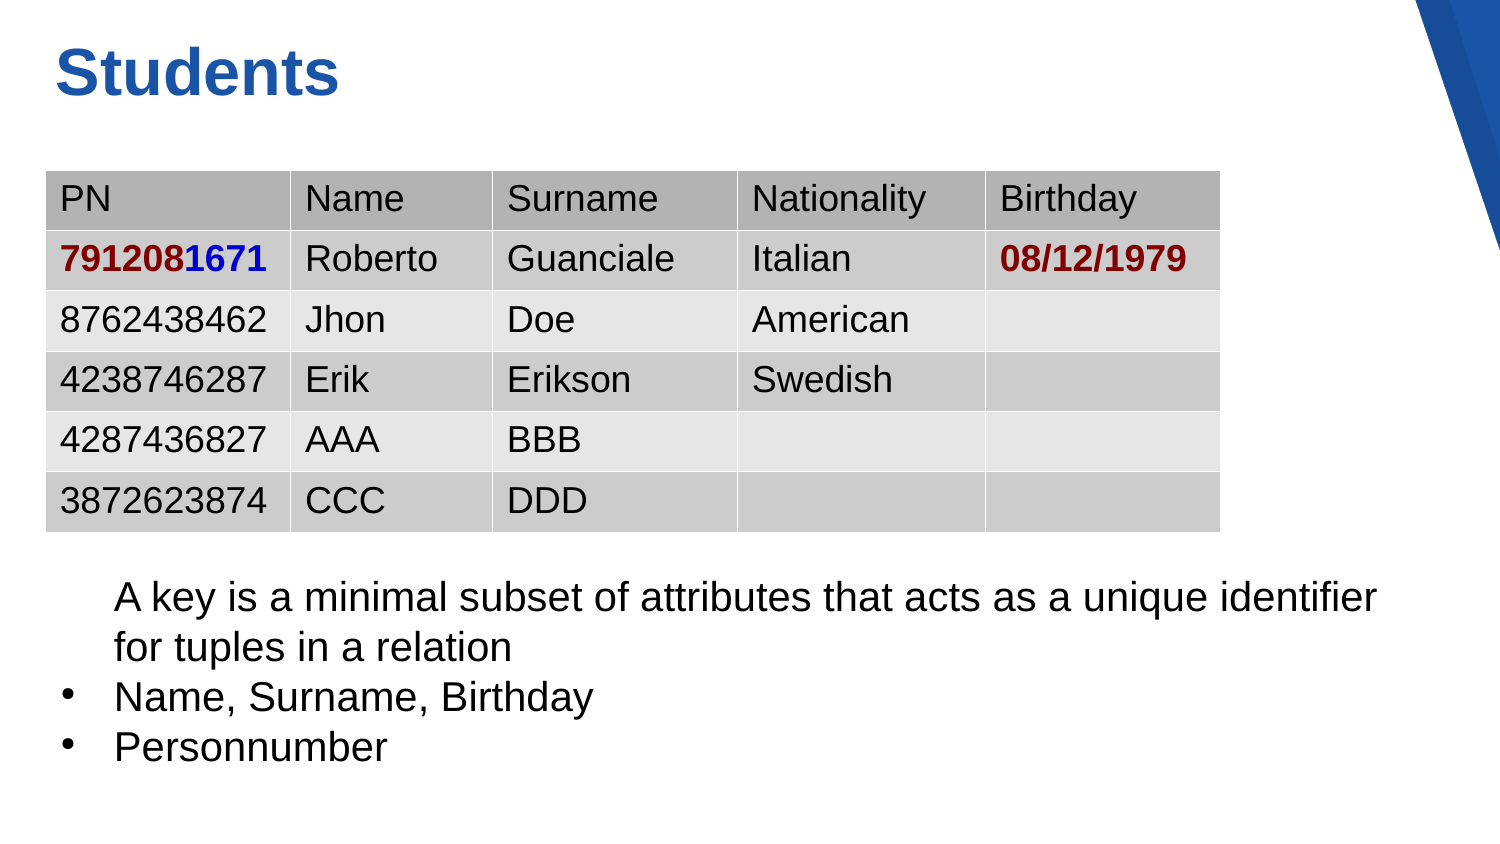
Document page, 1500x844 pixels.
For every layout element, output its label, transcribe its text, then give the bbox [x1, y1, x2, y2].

table_header PN [46, 171, 290, 230]
table_cell [738, 412, 985, 471]
table_cell AAA [291, 412, 492, 471]
table_cell CCC [291, 472, 492, 532]
table_cell 3872623874 [46, 472, 290, 532]
table_cell [986, 352, 1220, 411]
table_header Birthday [986, 171, 1220, 230]
table_cell Guanciale [493, 231, 737, 290]
table_header Surname [493, 171, 737, 230]
table_cell Doe [493, 291, 737, 351]
table_cell [986, 412, 1220, 471]
table_cell 7912081671 [46, 231, 290, 290]
table_cell American [738, 291, 985, 351]
table_cell 4238746287 [46, 352, 290, 411]
table_header Nationality [738, 171, 985, 230]
title Students [40, 56, 1231, 124]
table_cell Jhon [291, 291, 492, 351]
table_cell BBB [493, 412, 737, 471]
table_cell 8762438462 [46, 291, 290, 351]
table_cell DDD [493, 472, 737, 532]
table_header Name [291, 171, 492, 230]
table_cell [738, 472, 985, 532]
table_cell [986, 291, 1220, 351]
list A key is a minimal subset of attributes that acts as a unique identifier for tuples in a relation Name, Surname, Birthday Personnumber [27, 555, 1441, 830]
table_cell [986, 472, 1220, 532]
table_cell 08/12/1979 [986, 231, 1220, 290]
table_cell Roberto [291, 231, 492, 290]
table_cell Italian [738, 231, 985, 290]
table_cell Erik [291, 352, 492, 411]
table_cell Swedish [738, 352, 985, 411]
table_cell 4287436827 [46, 412, 290, 471]
table_cell Erikson [493, 352, 737, 411]
